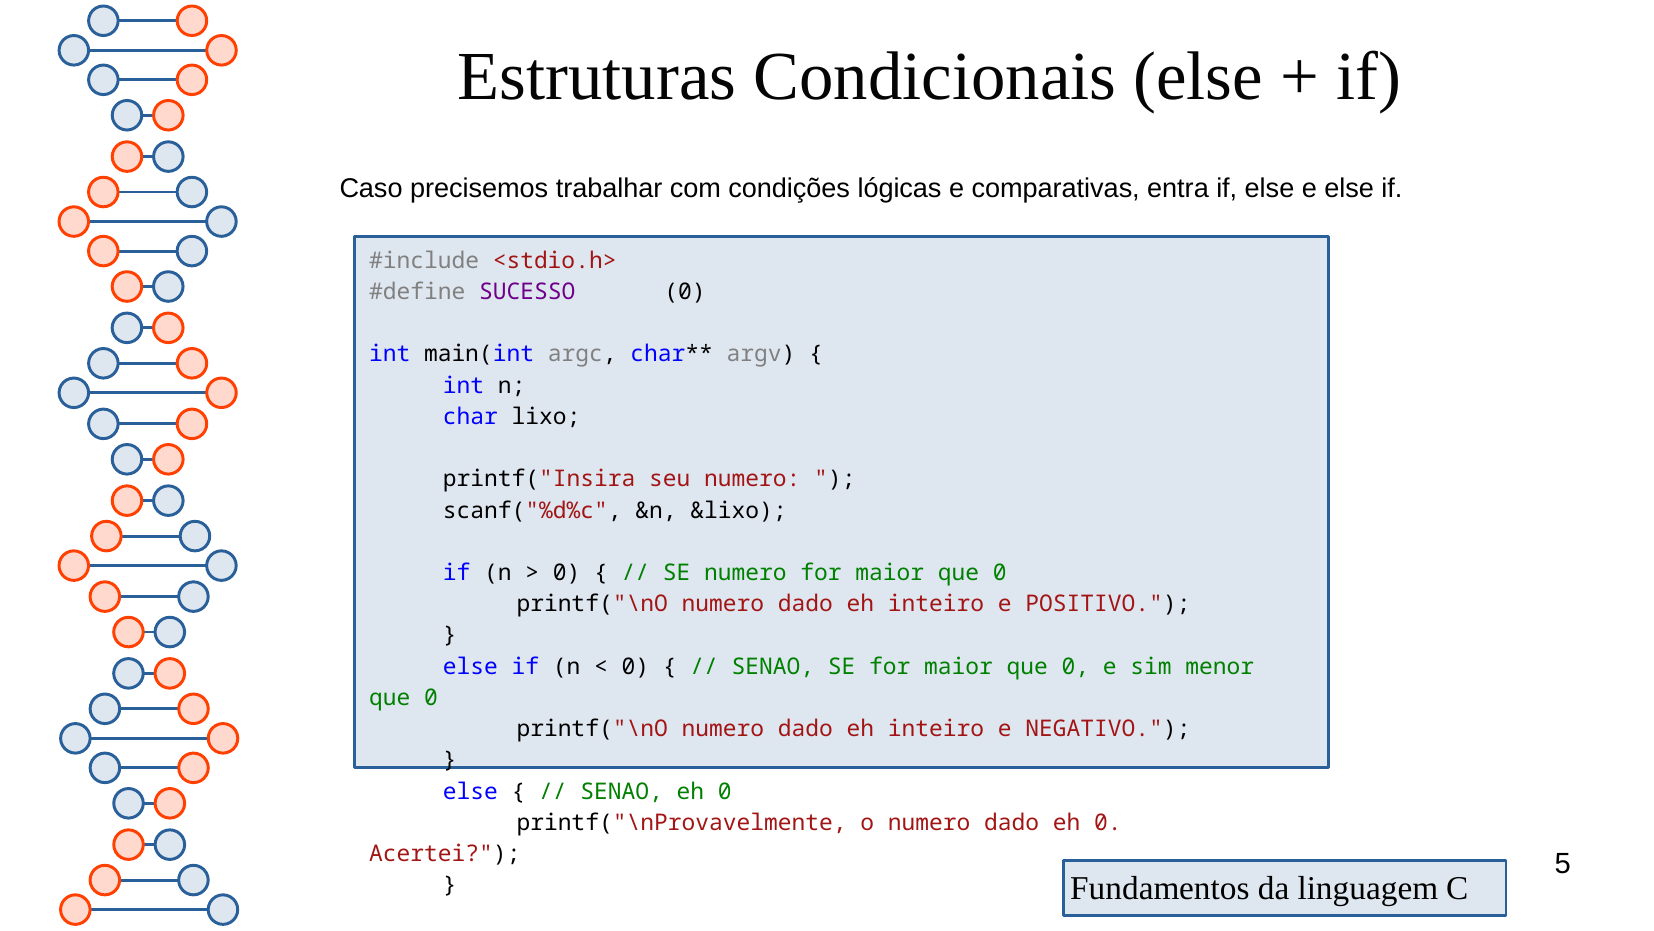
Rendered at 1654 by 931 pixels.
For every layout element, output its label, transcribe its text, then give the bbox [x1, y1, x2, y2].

title Estruturas Condicionais (else + if) [265, 0, 1595, 154]
text_box [1477, 860, 1507, 916]
text_box #include <stdio.h> #define SUCESSO (0) int main(int argc, char** argv) { int n; char lixo; printf("Insira seu numero: "); scanf("%d%c", &n, &lixo); if (n > 0) { // SE numero for maior que 0 printf("\nO numero dado eh inteiro e POSITIVO."); } else if (n < 0) { // SENAO, SE for maior que 0, e sim menor que 0 printf("\nO numero dado eh inteiro e NEGATIVO."); } else { // SENAO, eh 0 printf("\nProvavelmente, o numero dado eh 0. Acertei?"); } return SUCESSO; } [354, 236, 1300, 768]
text_box Fundamentos da linguagem C [1063, 850, 1477, 926]
text_box Caso precisemos trabalhar com condições lógicas e comparativas, entra if, else e else if. [324, 165, 1477, 211]
text_box [1300, 236, 1329, 768]
